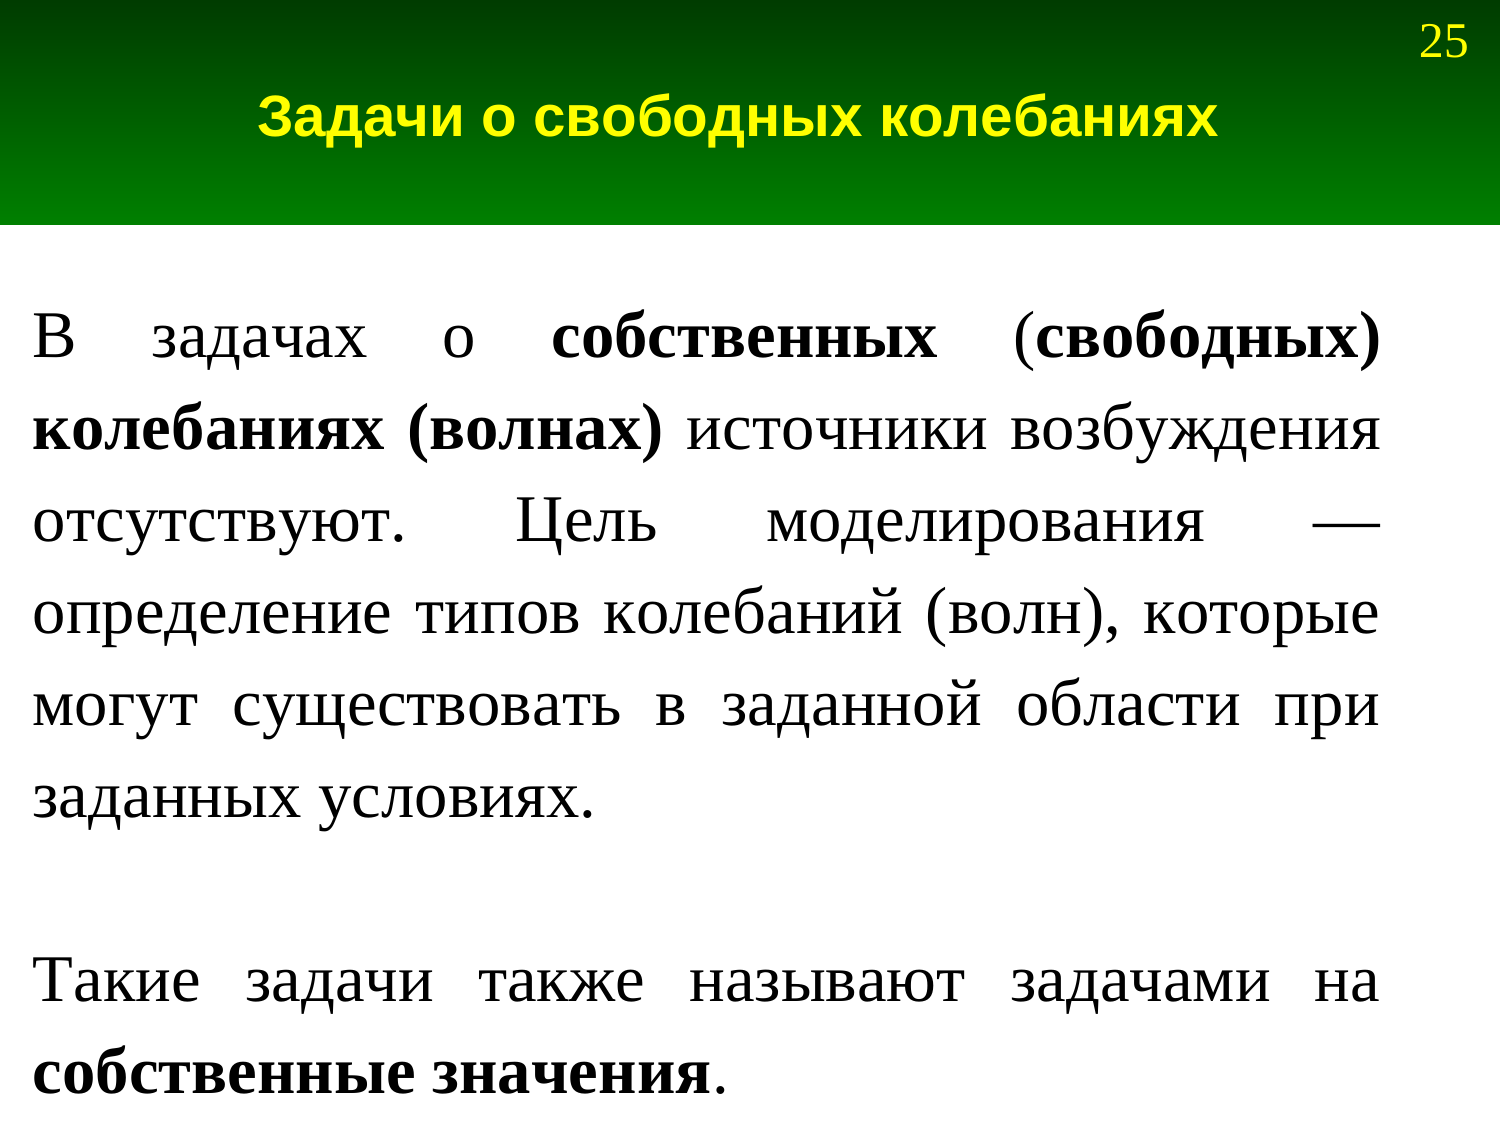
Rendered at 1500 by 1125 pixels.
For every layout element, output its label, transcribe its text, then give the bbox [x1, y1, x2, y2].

text_box В задачах о собственных (свободных) колебаниях (волнах) источники возбуждения отсутствуют. Цель моделирования — определение типов колебаний (волн), которые могут существовать в заданной области при заданных условиях. Такие задачи также называют задачами на собственные значения. [17, 271, 1465, 1115]
title Задачи о свободных колебаниях [88, 18, 1389, 207]
